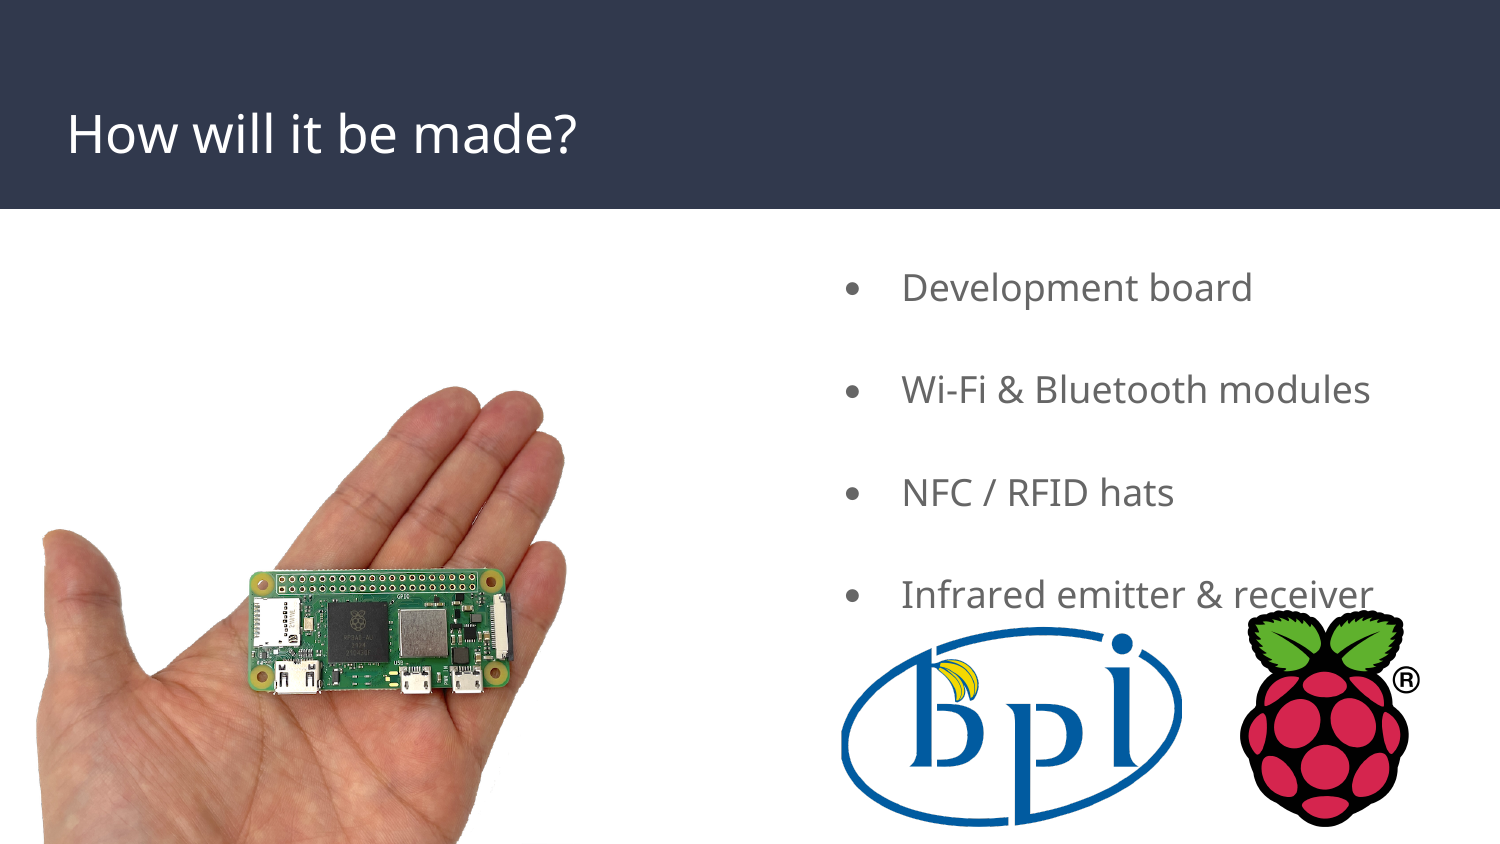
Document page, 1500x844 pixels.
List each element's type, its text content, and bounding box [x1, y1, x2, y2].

picture [841, 626, 1182, 827]
picture [0, 365, 610, 844]
title How will it be made? [51, 82, 1449, 185]
picture [1240, 610, 1420, 827]
list Development board Wi-Fi & Bluetooth modules NFC / RFID hats Infrared emitter & receiver [792, 246, 1449, 752]
